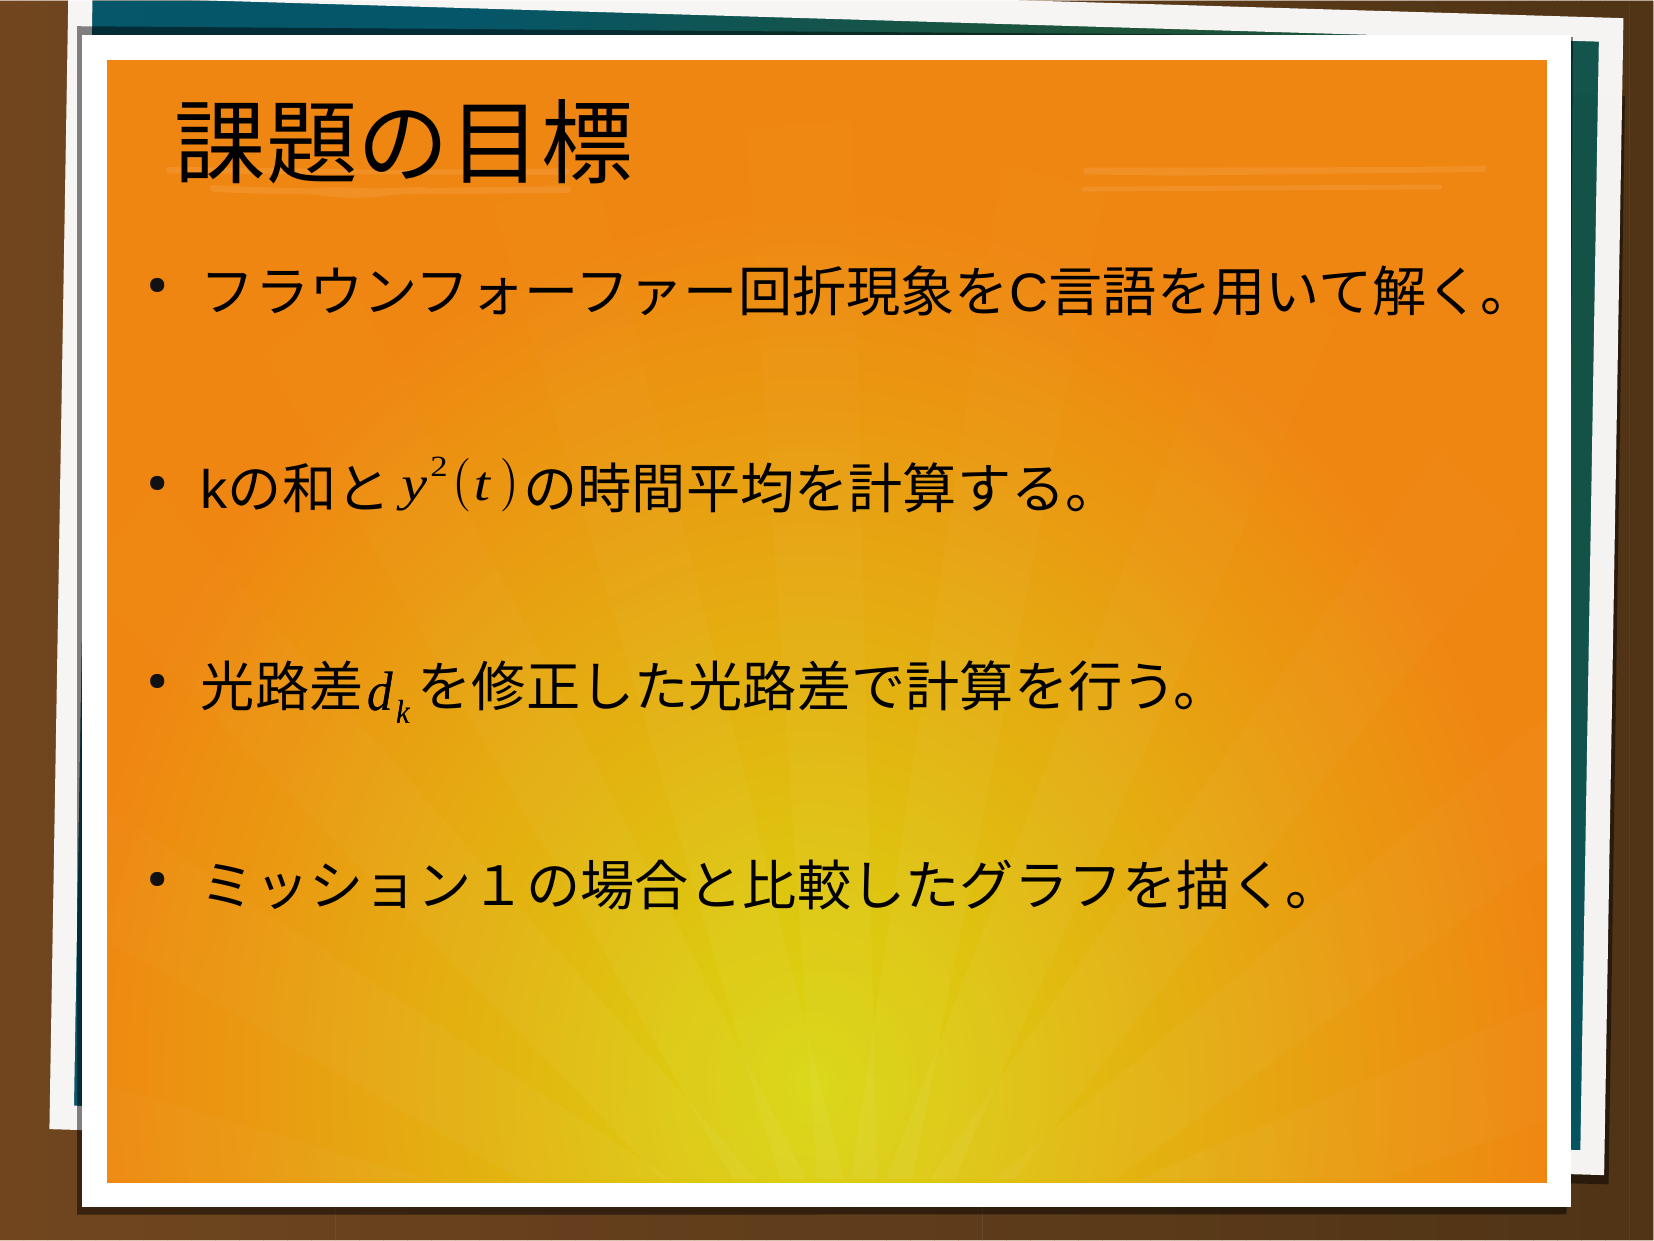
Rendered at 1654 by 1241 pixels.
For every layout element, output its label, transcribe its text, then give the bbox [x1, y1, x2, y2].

chart [354, 661, 426, 733]
chart [379, 448, 532, 514]
list フラウンフォーファー回折現象をC言語を用いて解く。 kの和と の時間平均を計算する。 光路差 を修正した光路差で計算を行う。 ミッション１の場合と比較したグラフを描く。 [129, 248, 1548, 1170]
title 課題の目標 [82, 49, 1571, 225]
